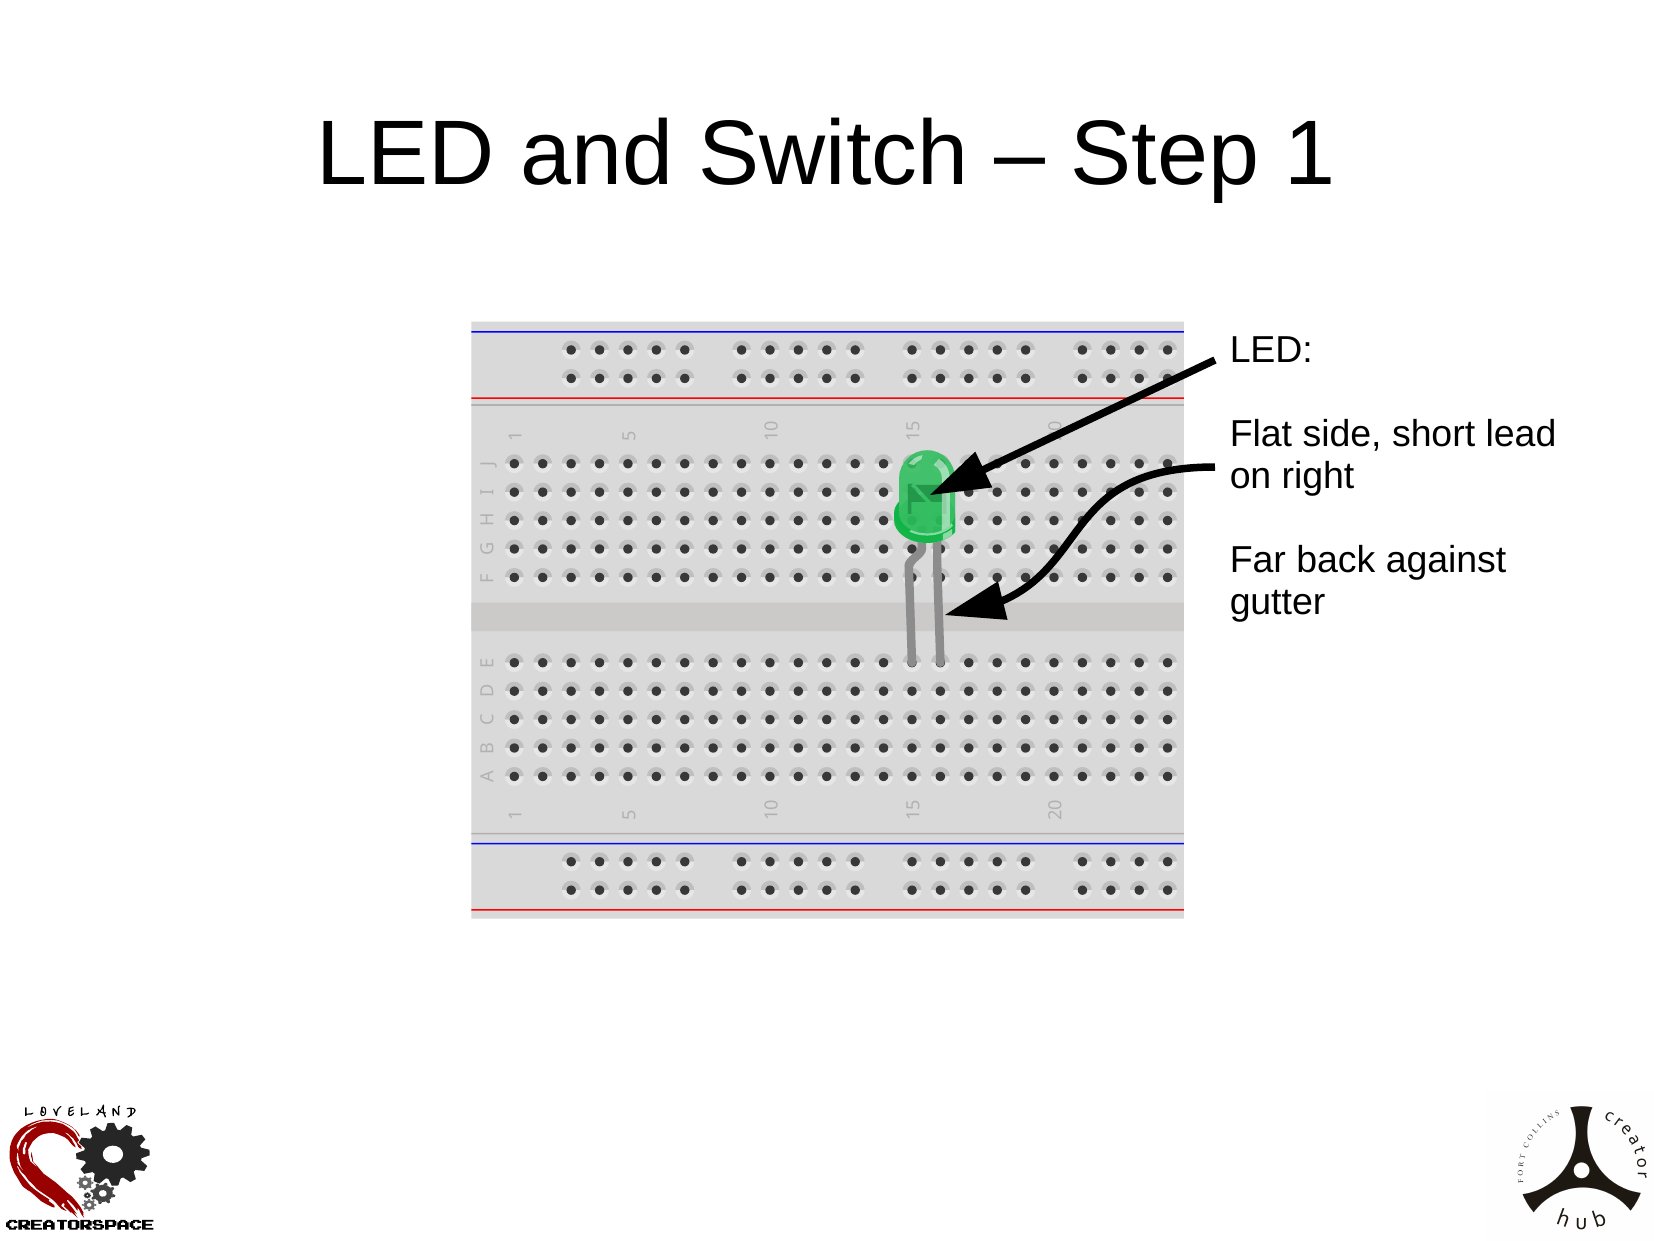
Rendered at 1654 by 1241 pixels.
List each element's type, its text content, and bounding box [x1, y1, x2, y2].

picture [469, 320, 1184, 921]
picture [1485, 1090, 1654, 1241]
title LED and Switch – Step 1 [82, 49, 1571, 257]
text_box LED: Flat side, short lead on right Far back against gutter [1215, 321, 1592, 631]
